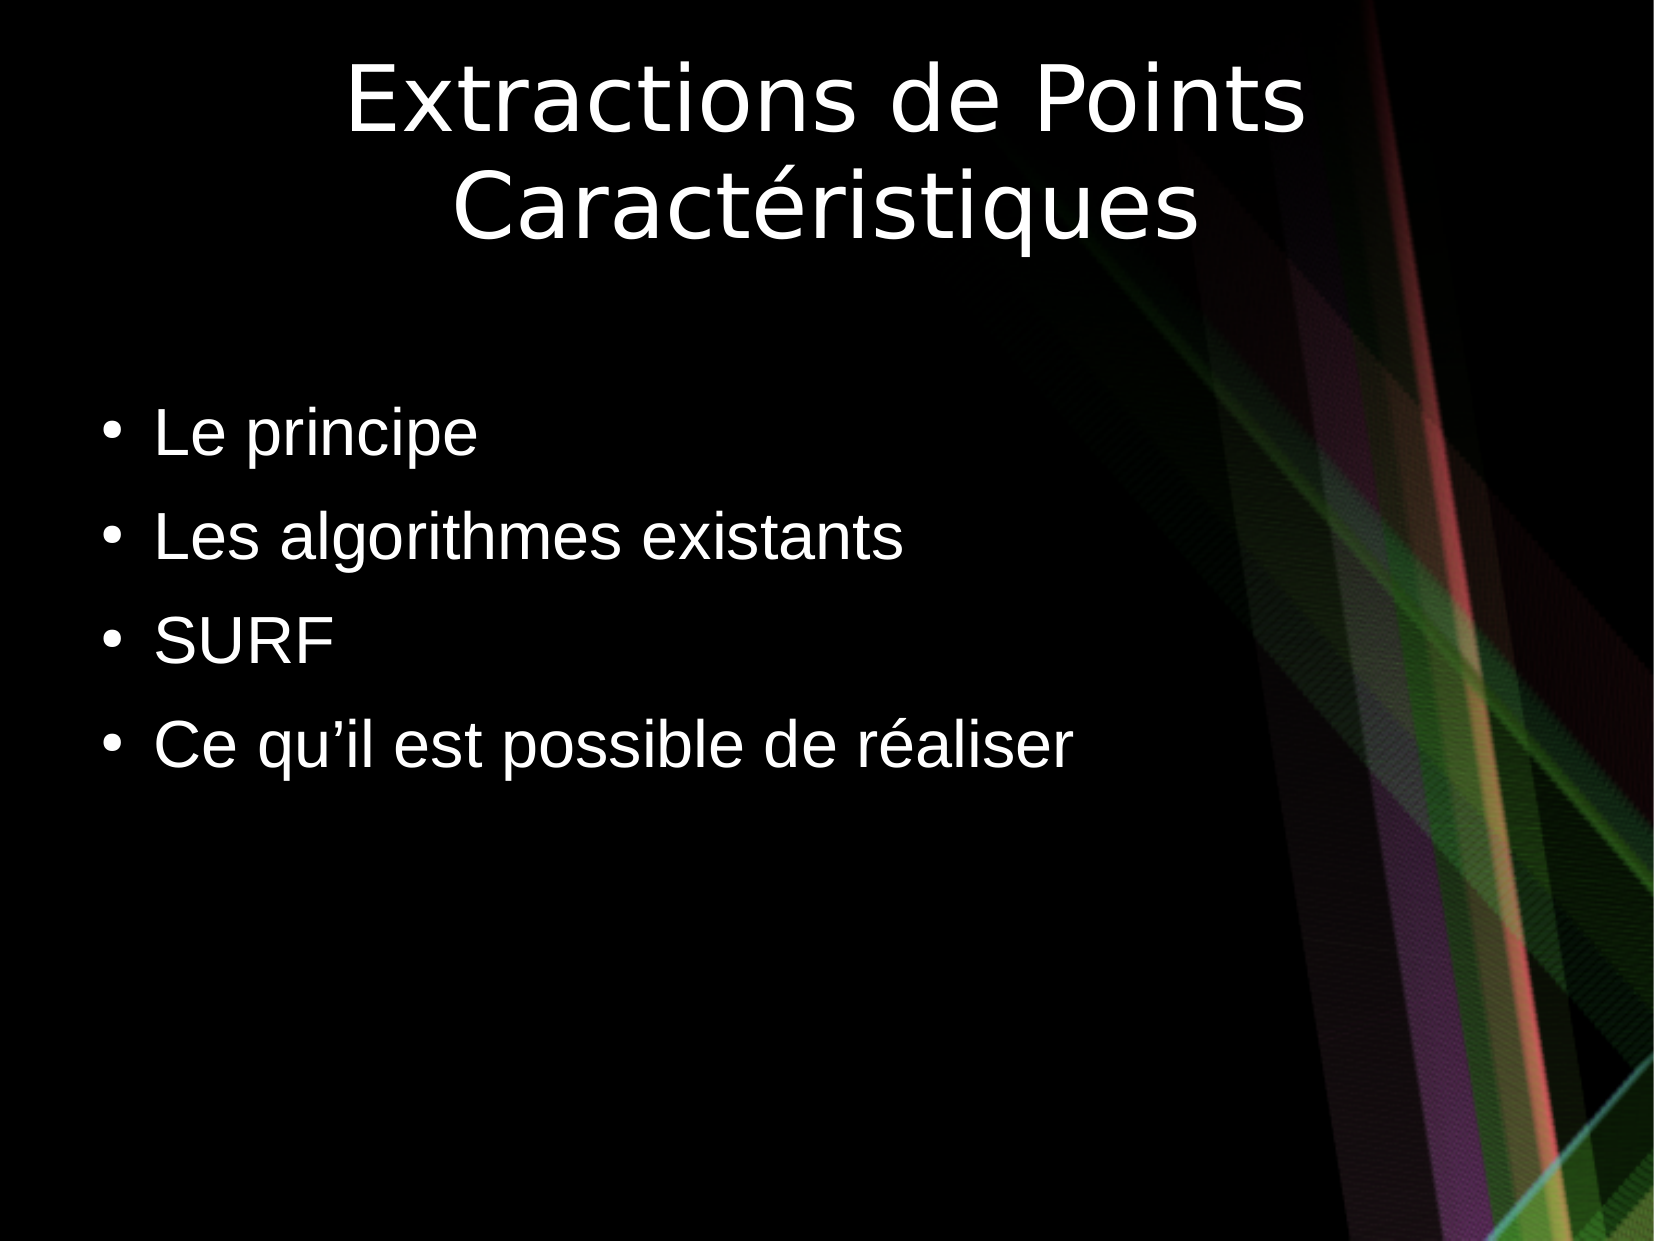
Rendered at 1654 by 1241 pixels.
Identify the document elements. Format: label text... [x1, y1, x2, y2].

list Le principe Les algorithmes existants SURF Ce qu’il est possible de réaliser [82, 290, 1571, 1010]
title Extractions de Points Caractéristiques [82, 45, 1571, 261]
picture [0, 0, 1654, 1241]
